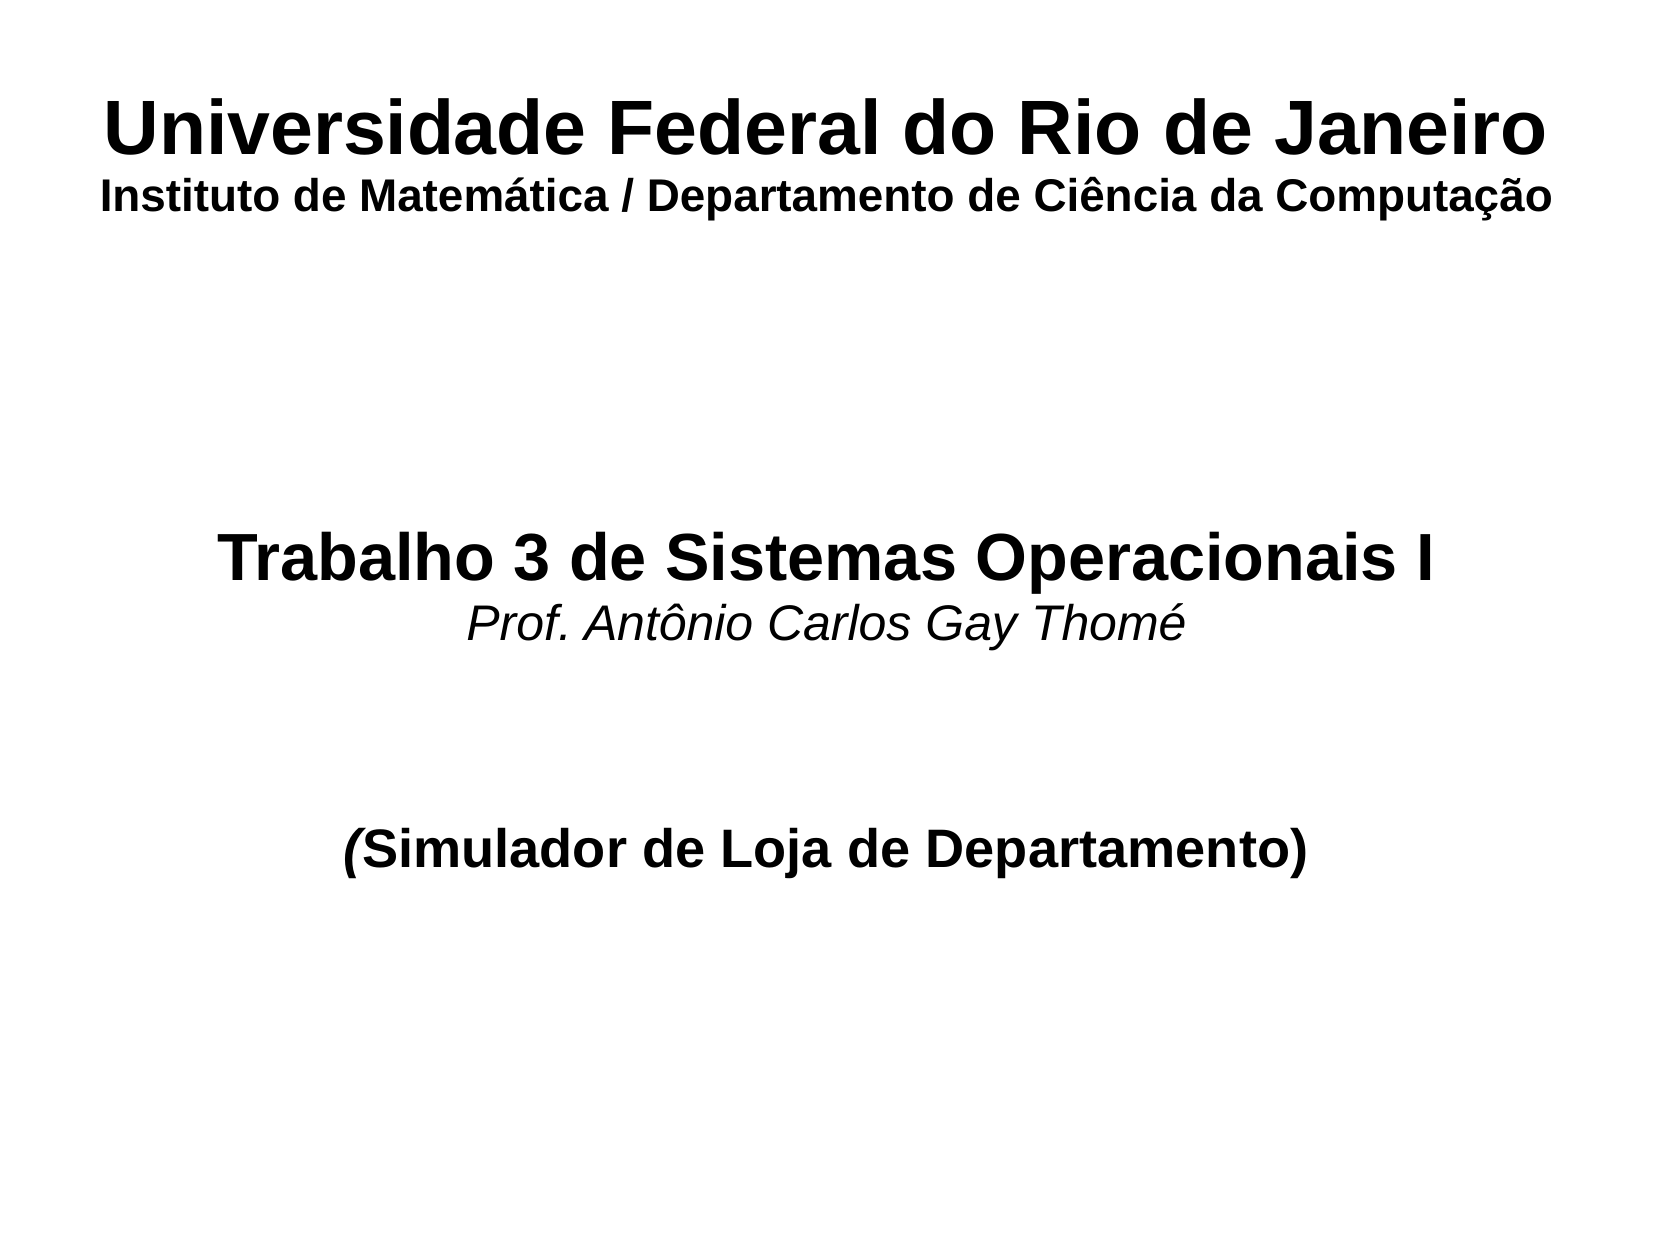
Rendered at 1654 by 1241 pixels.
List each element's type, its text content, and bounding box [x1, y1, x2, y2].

subtitle Trabalho 3 de Sistemas Operacionais I Prof. Antônio Carlos Gay Thomé (Simulador de Loja de Departamento) [82, 297, 1571, 1102]
title Universidade Federal do Rio de Janeiro Instituto de Matemática / Departamento de Ciência da Computação [82, 56, 1571, 250]
